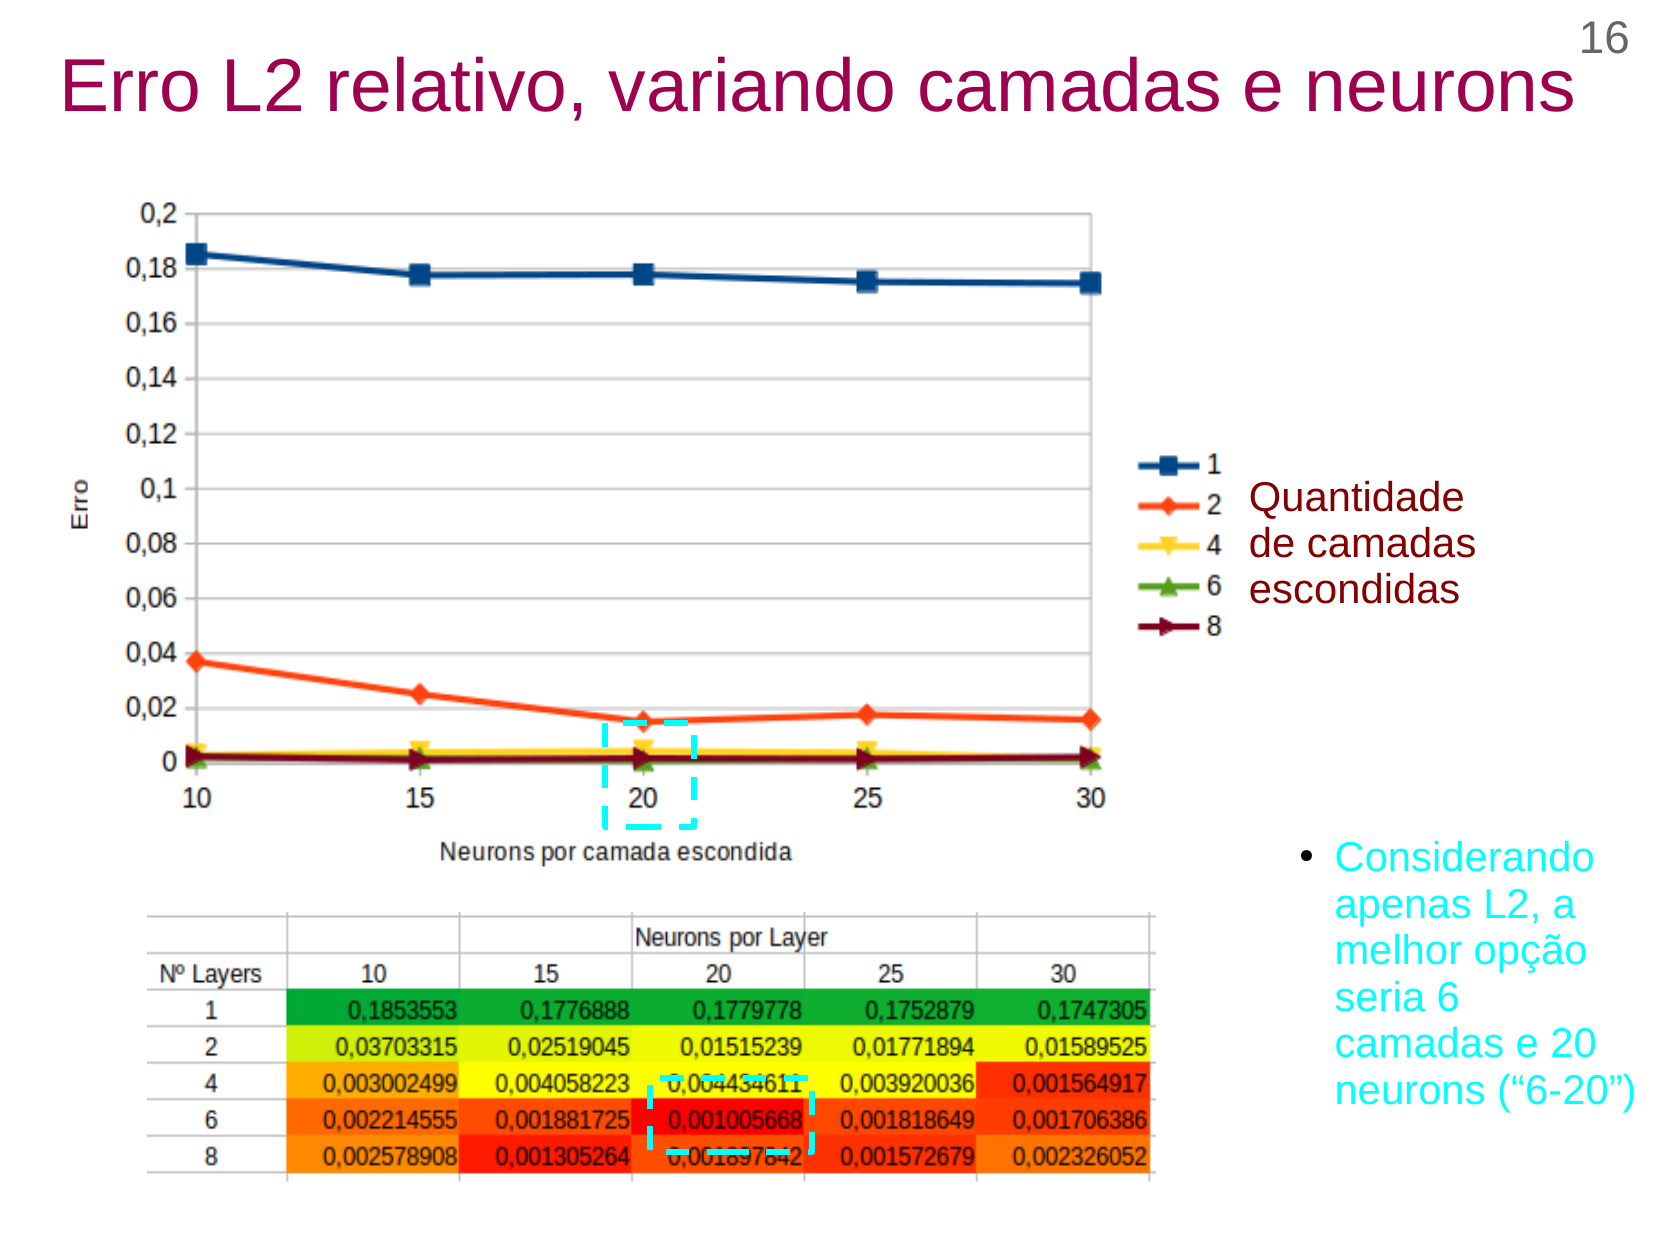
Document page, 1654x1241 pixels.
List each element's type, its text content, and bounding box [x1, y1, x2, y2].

text_box Quantidade de camadas escondidas [1234, 465, 1536, 635]
title Erro L2 relativo, variando camadas e neurons [59, 29, 1595, 148]
picture [147, 912, 1156, 1186]
picture [59, 191, 1236, 875]
text_box Considerando apenas L2, a melhor opção seria 6 camadas e 20 neurons (“6-20”) [1284, 826, 1654, 1121]
